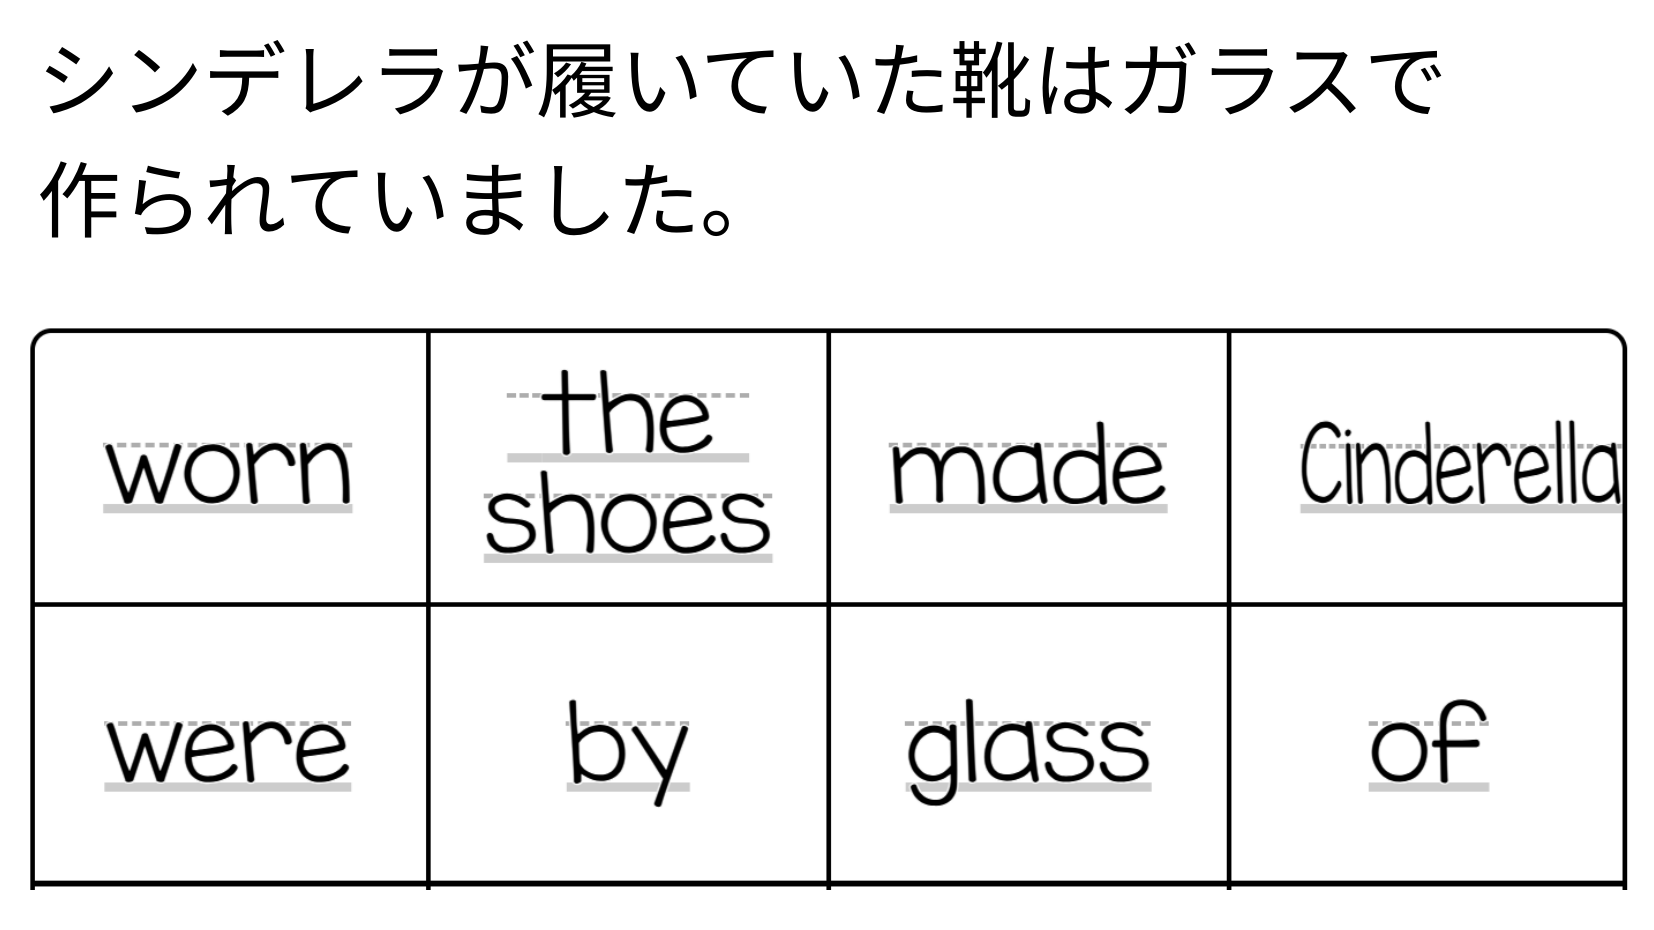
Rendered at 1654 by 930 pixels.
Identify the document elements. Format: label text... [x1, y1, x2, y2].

title シンデレラが履いていた靴はガラスで 作られていました。 [37, 19, 1612, 252]
picture [20, 325, 1633, 890]
